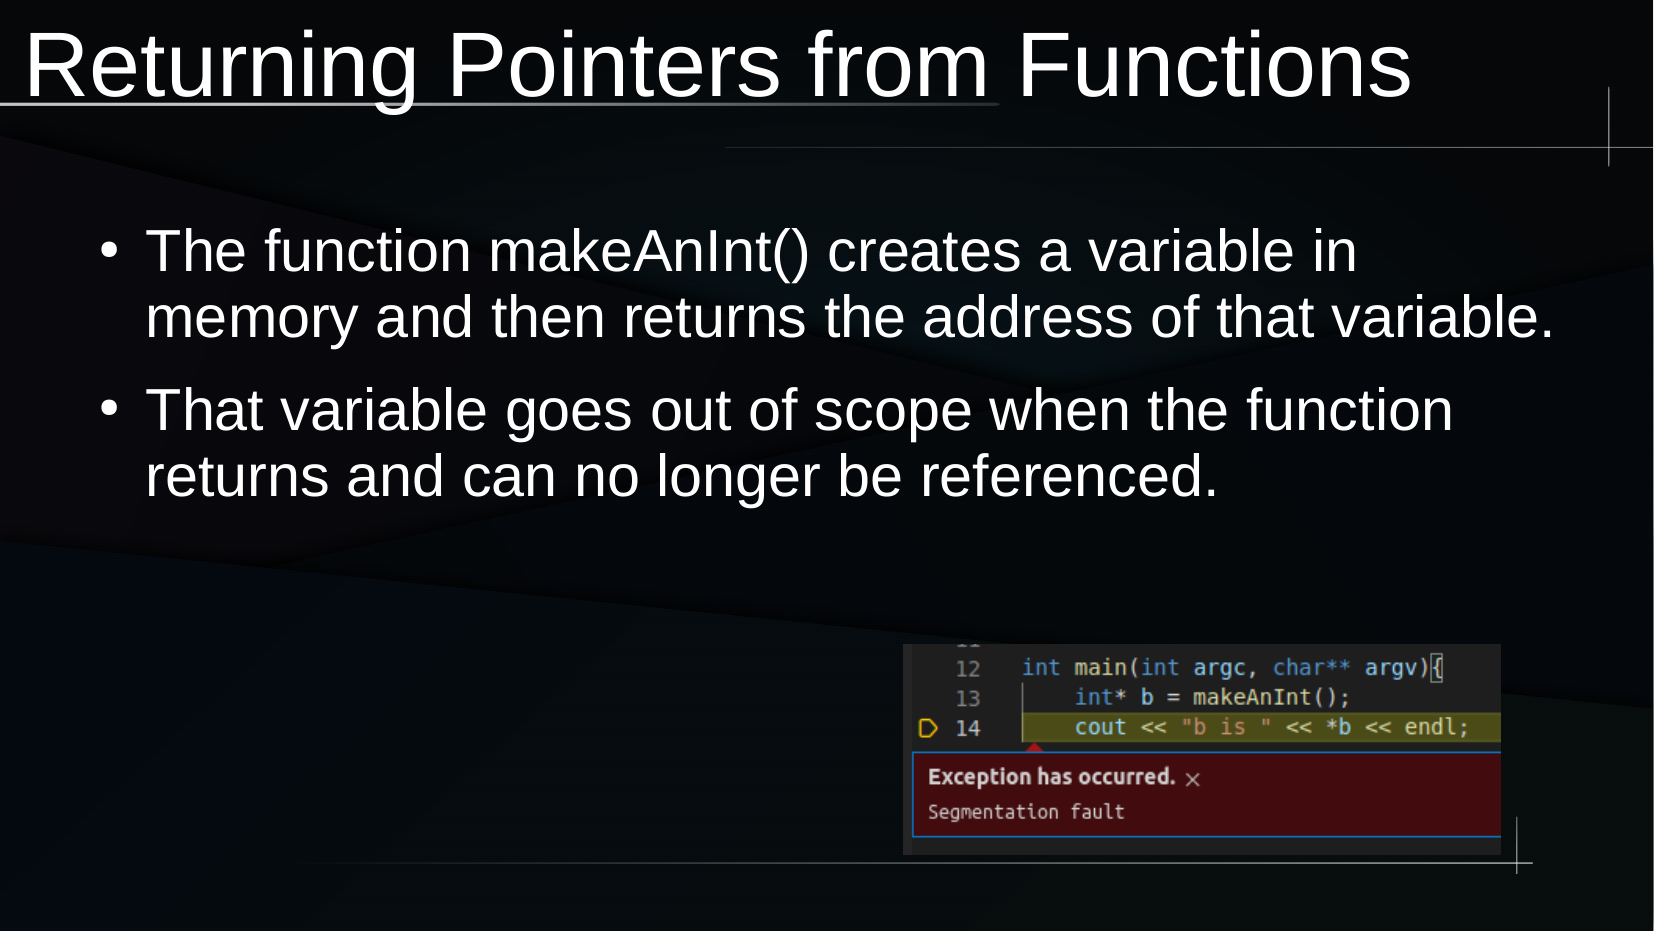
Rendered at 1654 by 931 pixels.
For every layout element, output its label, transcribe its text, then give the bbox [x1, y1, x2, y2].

list The function makeAnInt() creates a variable in memory and then returns the address of that variable. That variable goes out of scope when the function returns and can no longer be referenced. [82, 217, 1571, 601]
title Returning Pointers from Functions [23, 11, 1589, 119]
picture [0, 0, 1654, 931]
